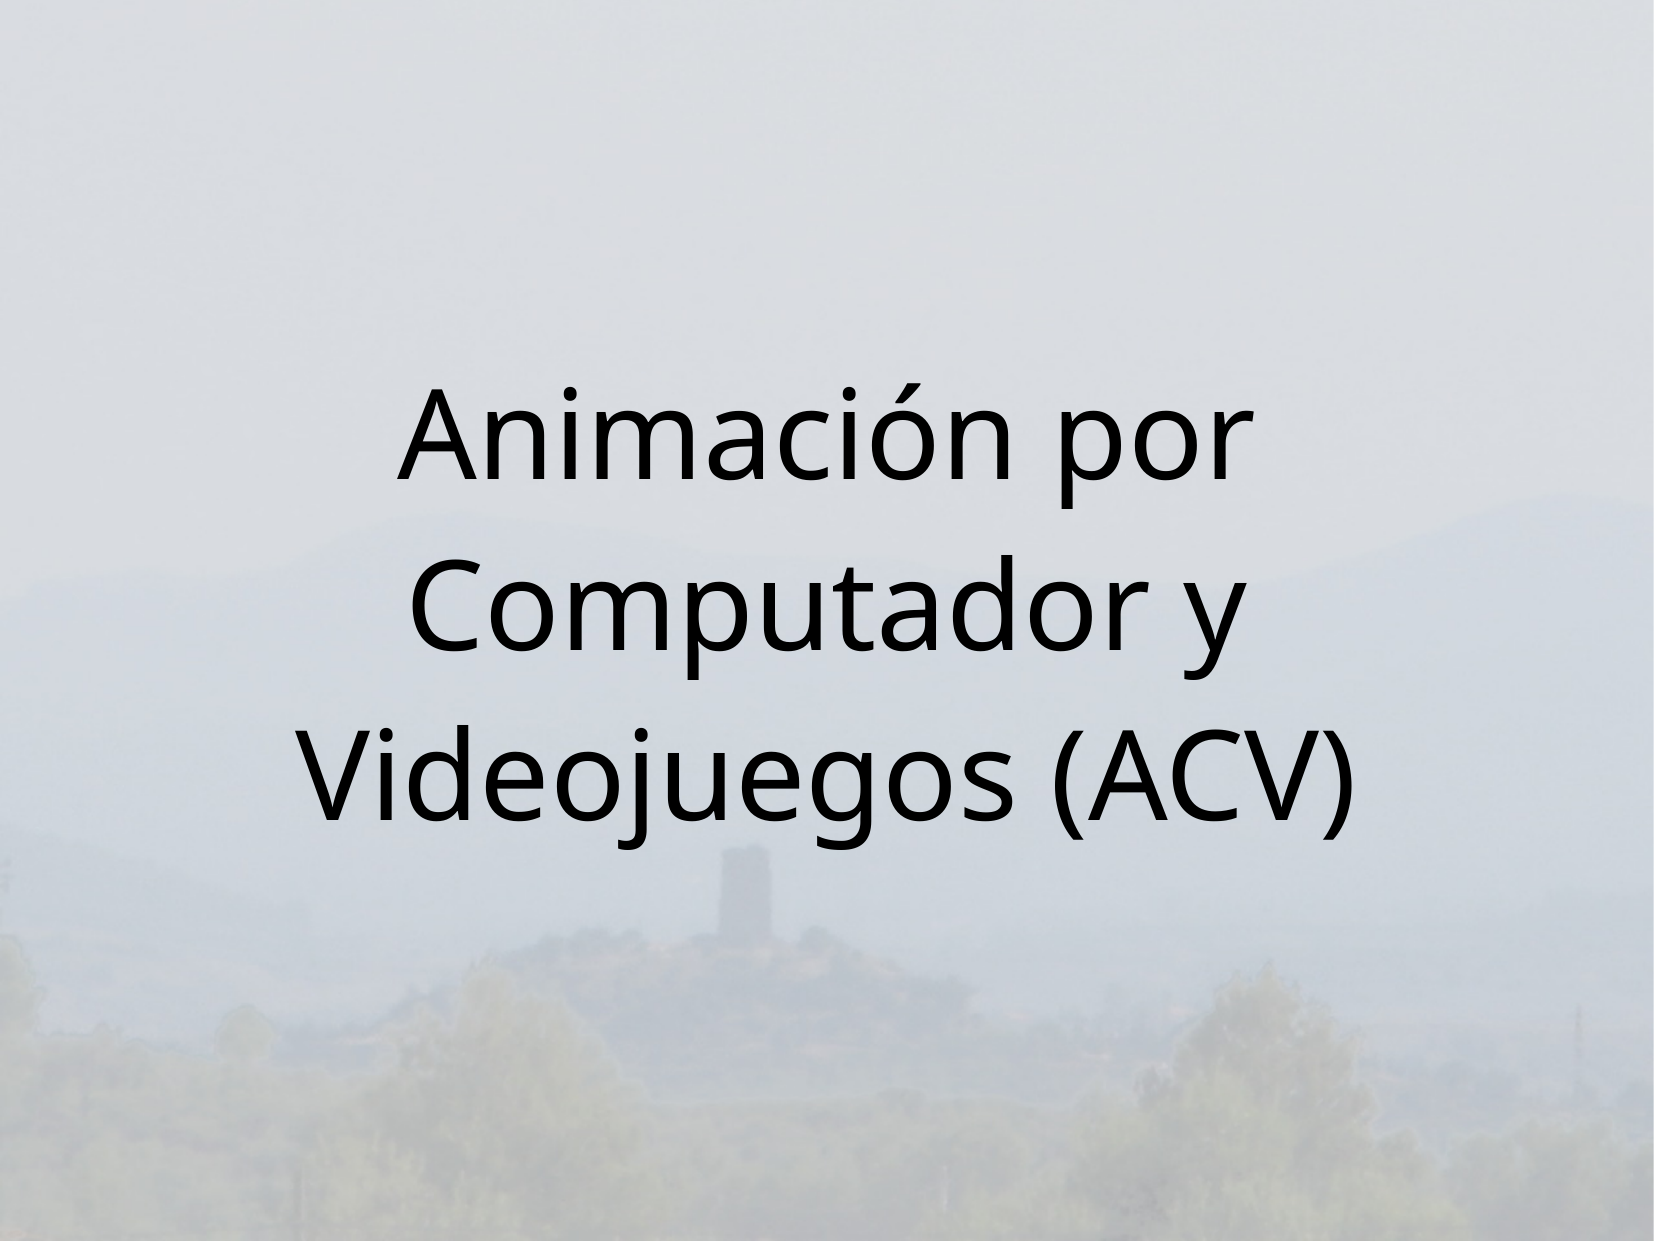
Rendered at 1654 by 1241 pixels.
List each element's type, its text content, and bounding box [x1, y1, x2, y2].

picture [0, 0, 1654, 1241]
title Animación por Computador y Videojuegos (ACV) [82, 350, 1571, 853]
